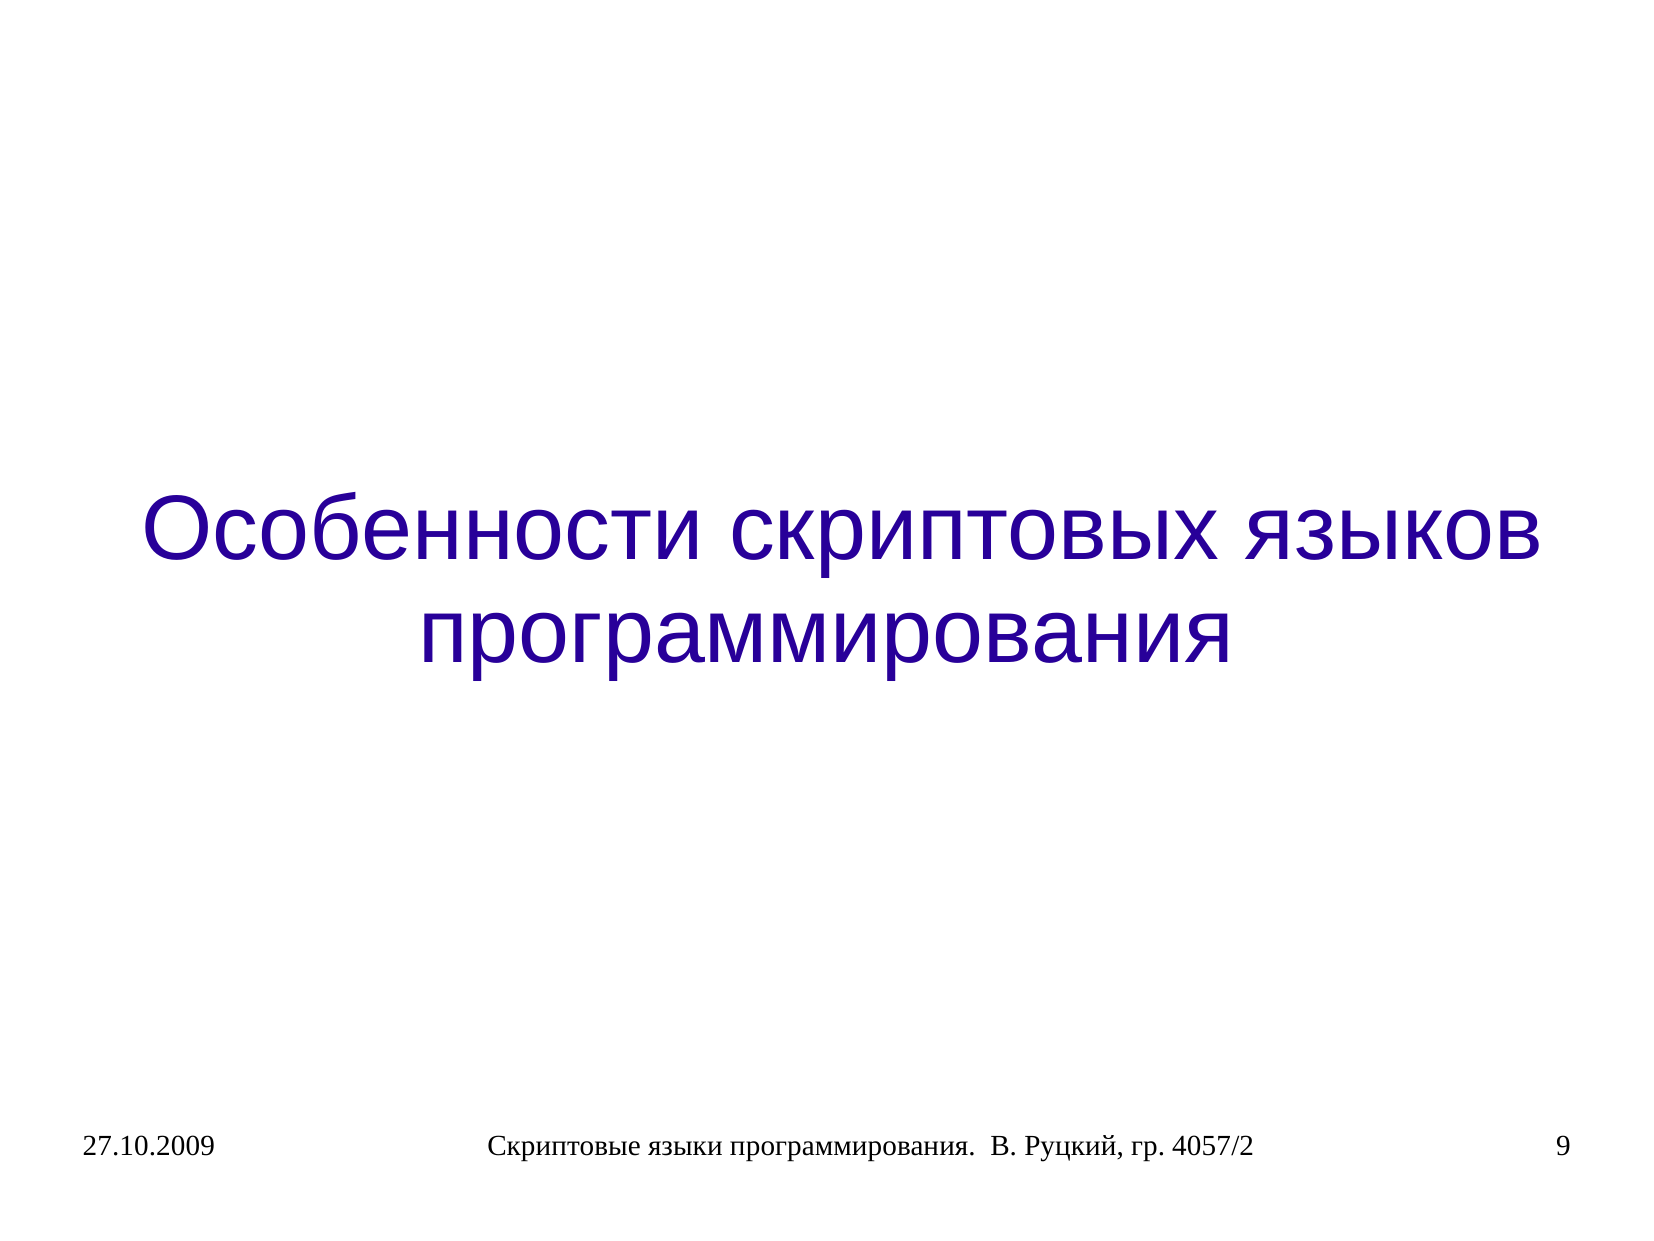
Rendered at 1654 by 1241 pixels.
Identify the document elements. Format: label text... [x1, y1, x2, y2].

subtitle Особенности скриптовых языков программирования [82, 49, 1571, 1109]
